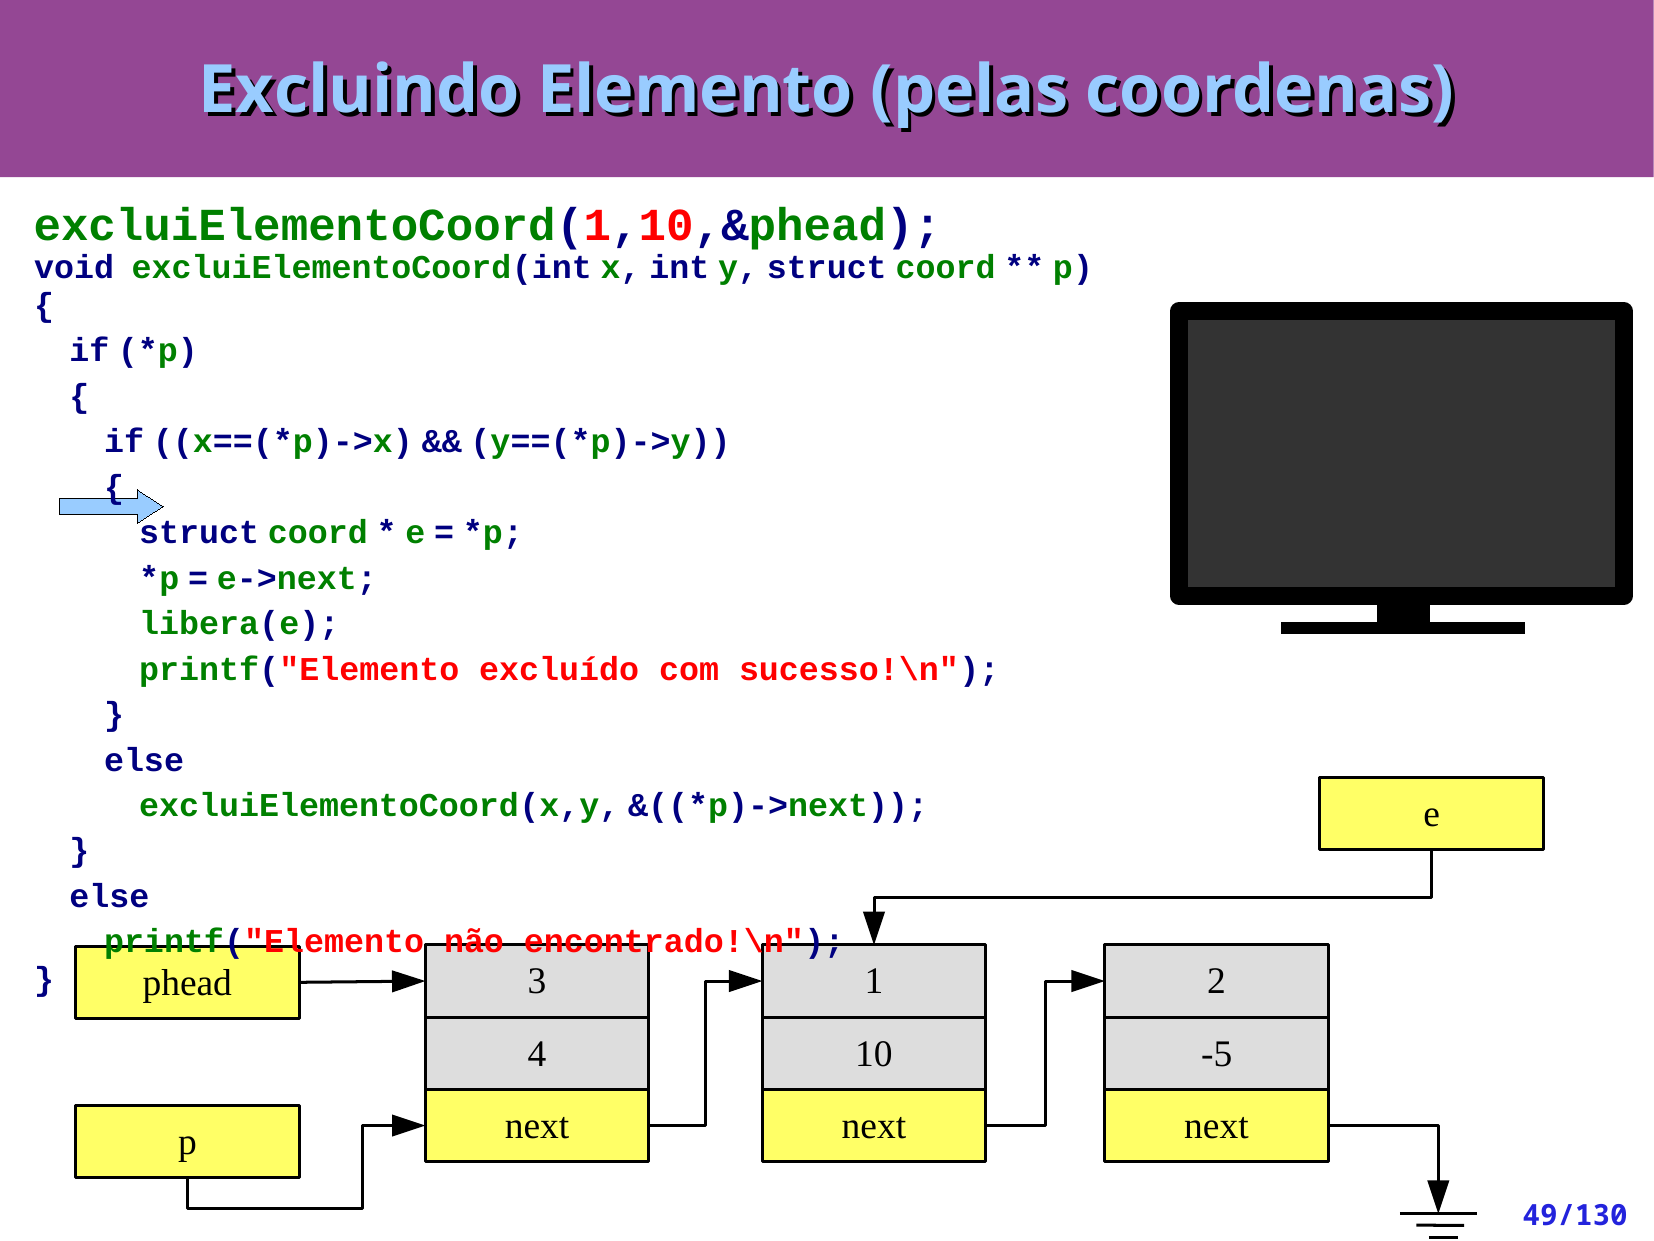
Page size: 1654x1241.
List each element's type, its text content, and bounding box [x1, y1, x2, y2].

text_box 10 [762, 1021, 986, 1089]
text_box void excluiElementoCoord(int x, int y, struct coord ** p) { if (*p) { if ((x==(*p)->x) && (y==(*p)->y)) { struct coord * e = *p; *p = e->next; libera(e); printf("Elemento excluído com sucesso!\n"); } else excluiElementoCoord(x,y, &((*p)->next)); } else printf("Elemento não encontrado!\n"); } [19, 235, 1654, 1021]
title Excluindo Elemento (pelas coordenas) [82, 0, 1571, 176]
text_box 4 [425, 1021, 649, 1089]
text_box excluiElementoCoord(1,10,&phead); [18, 194, 1654, 698]
text_box p [75, 1105, 300, 1178]
text_box [1179, 311, 1624, 634]
text_box next [1104, 1089, 1329, 1162]
text_box -5 [1104, 1021, 1329, 1089]
text_box next [762, 1089, 986, 1162]
text_box next [425, 1089, 649, 1162]
